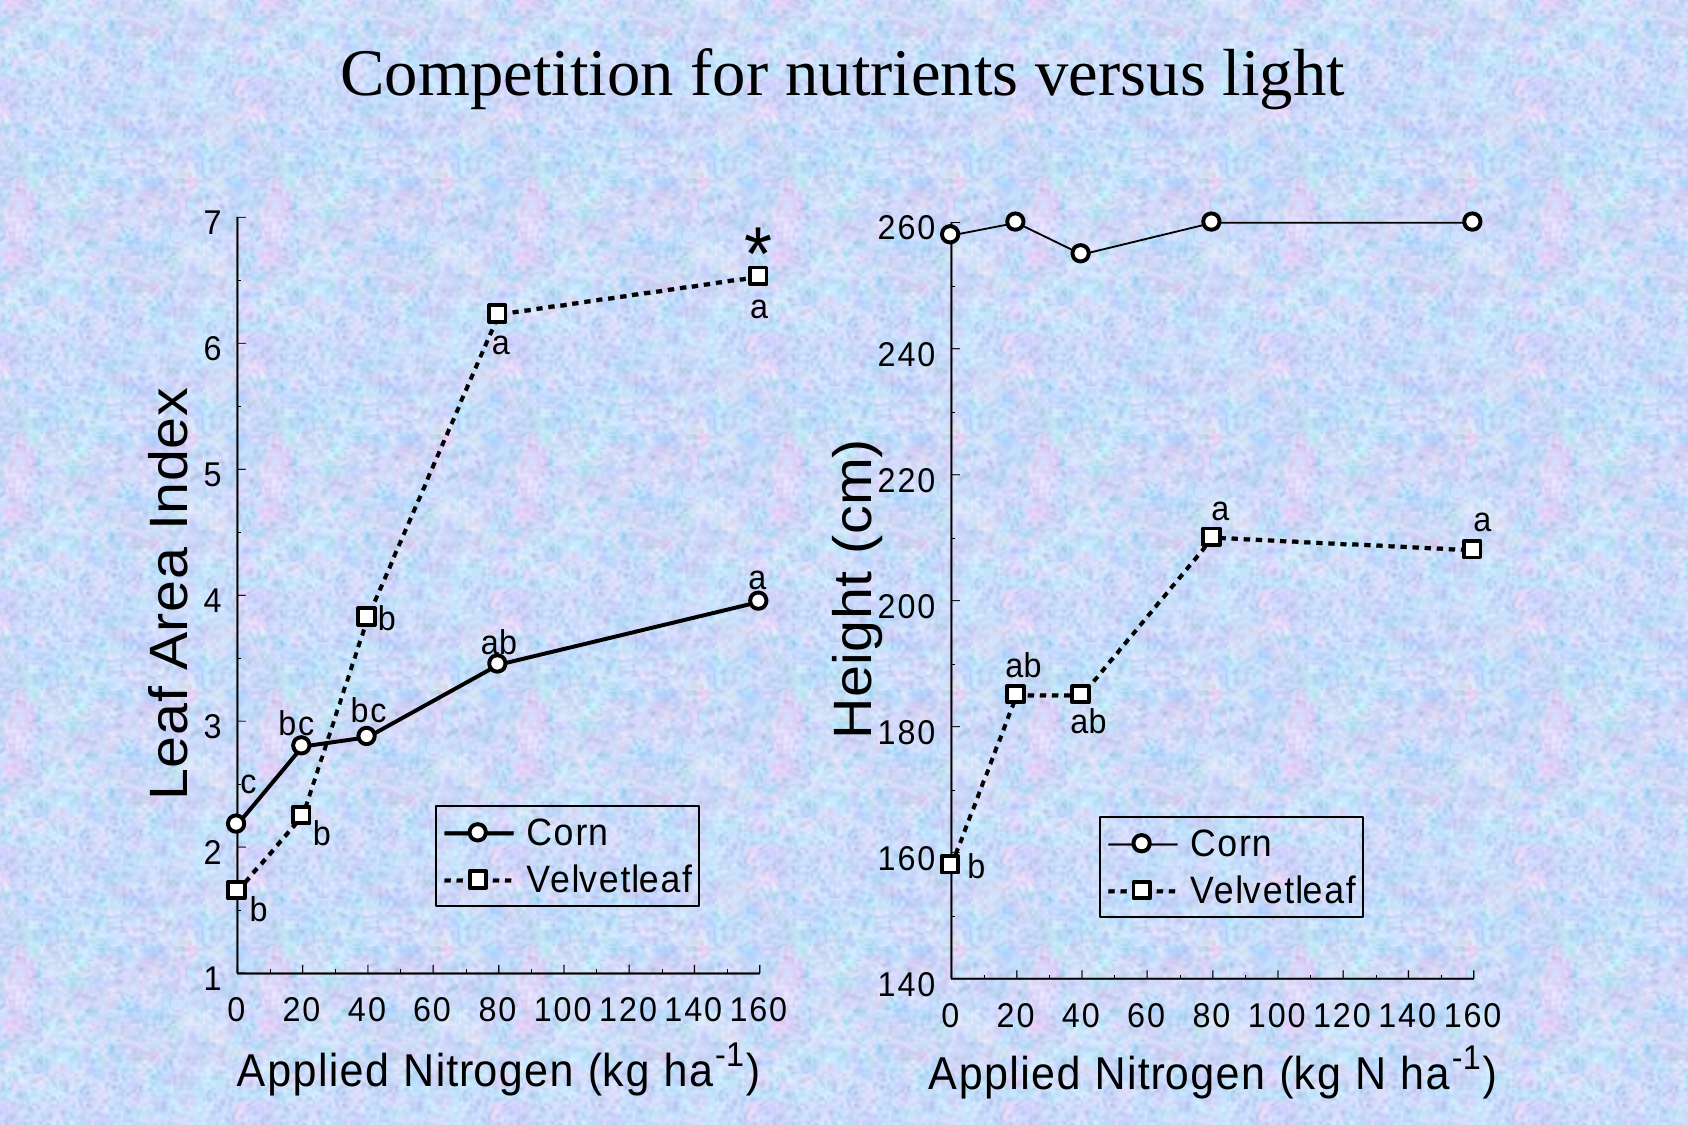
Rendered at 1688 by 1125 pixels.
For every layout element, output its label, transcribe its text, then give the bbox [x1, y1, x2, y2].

picture [0, 0, 1688, 1125]
title Competition for nutrients versus light [126, 0, 1561, 138]
